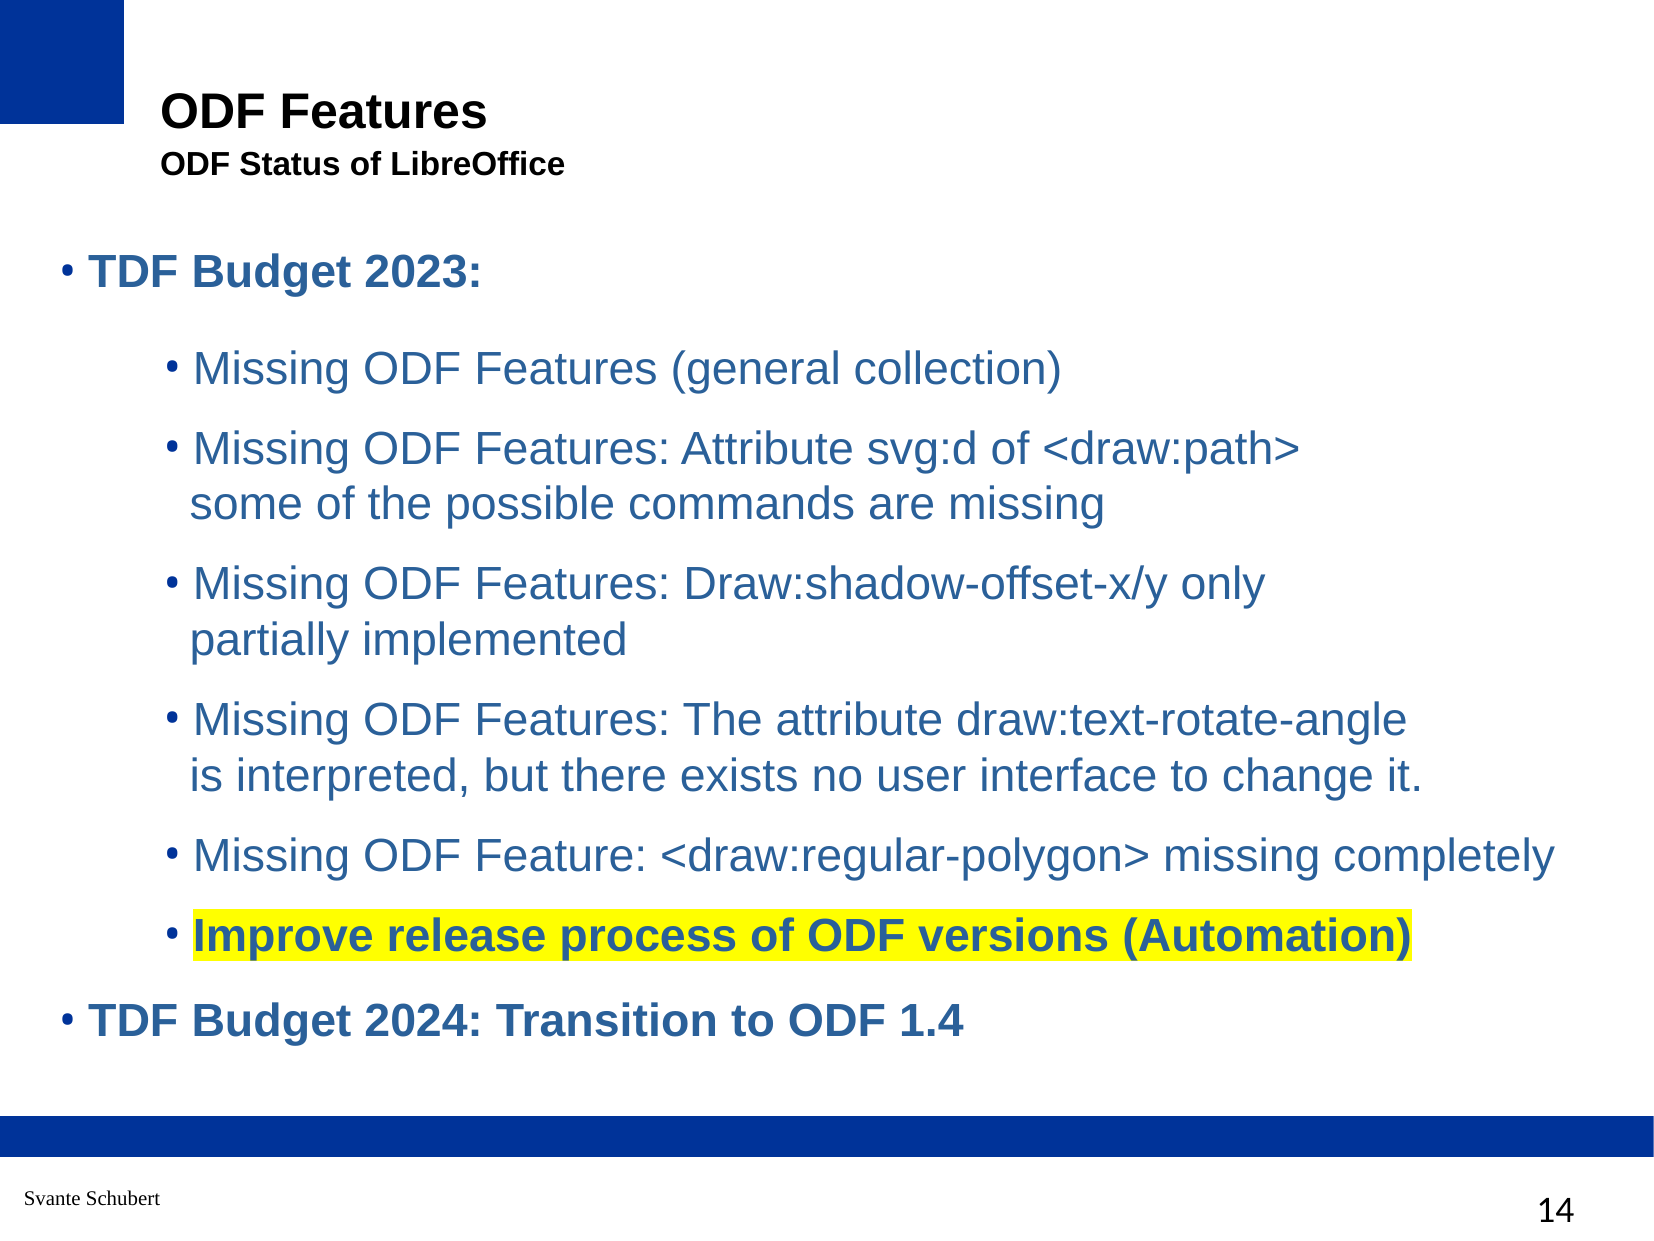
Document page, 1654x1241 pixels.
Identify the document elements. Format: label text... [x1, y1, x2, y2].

list TDF Budget 2023: Missing ODF Features (general collection) Missing ODF Features: Attribute svg:d of <draw:path> some of the possible commands are missing Missing ODF Features: Draw:shadow-offset-x/y only partially implemented Missing ODF Features: The attribute draw:text-rotate-angle is interpreted, but there exists no user interface to change it. Missing ODF Feature: <draw:regular-polygon> missing completely Improve release process of ODF versions (Automation) TDF Budget 2024: Transition to ODF 1.4 [59, 241, 1619, 1060]
text_box Svante Schubert [24, 1187, 589, 1219]
title ODF Features ODF Status of LibreOffice [160, 74, 1530, 241]
